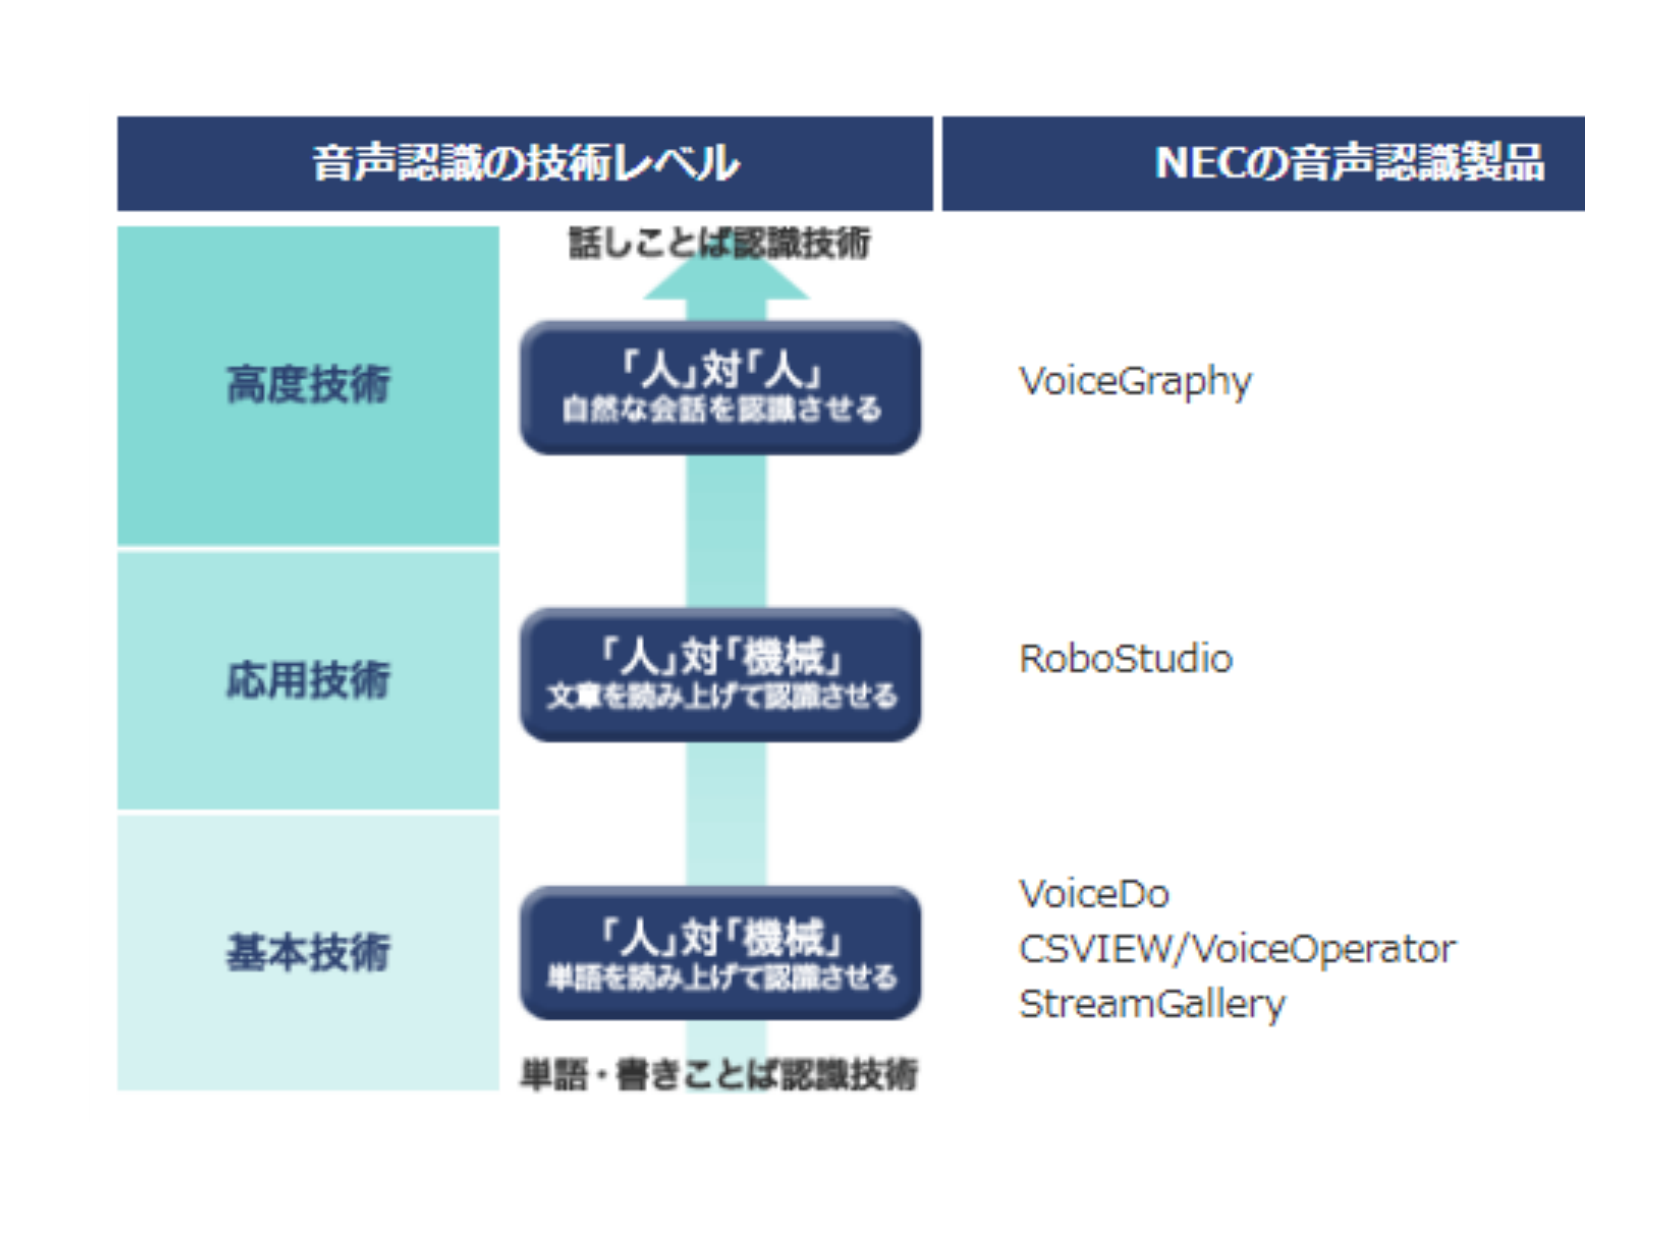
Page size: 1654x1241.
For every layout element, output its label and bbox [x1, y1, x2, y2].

picture [88, 93, 1585, 1123]
